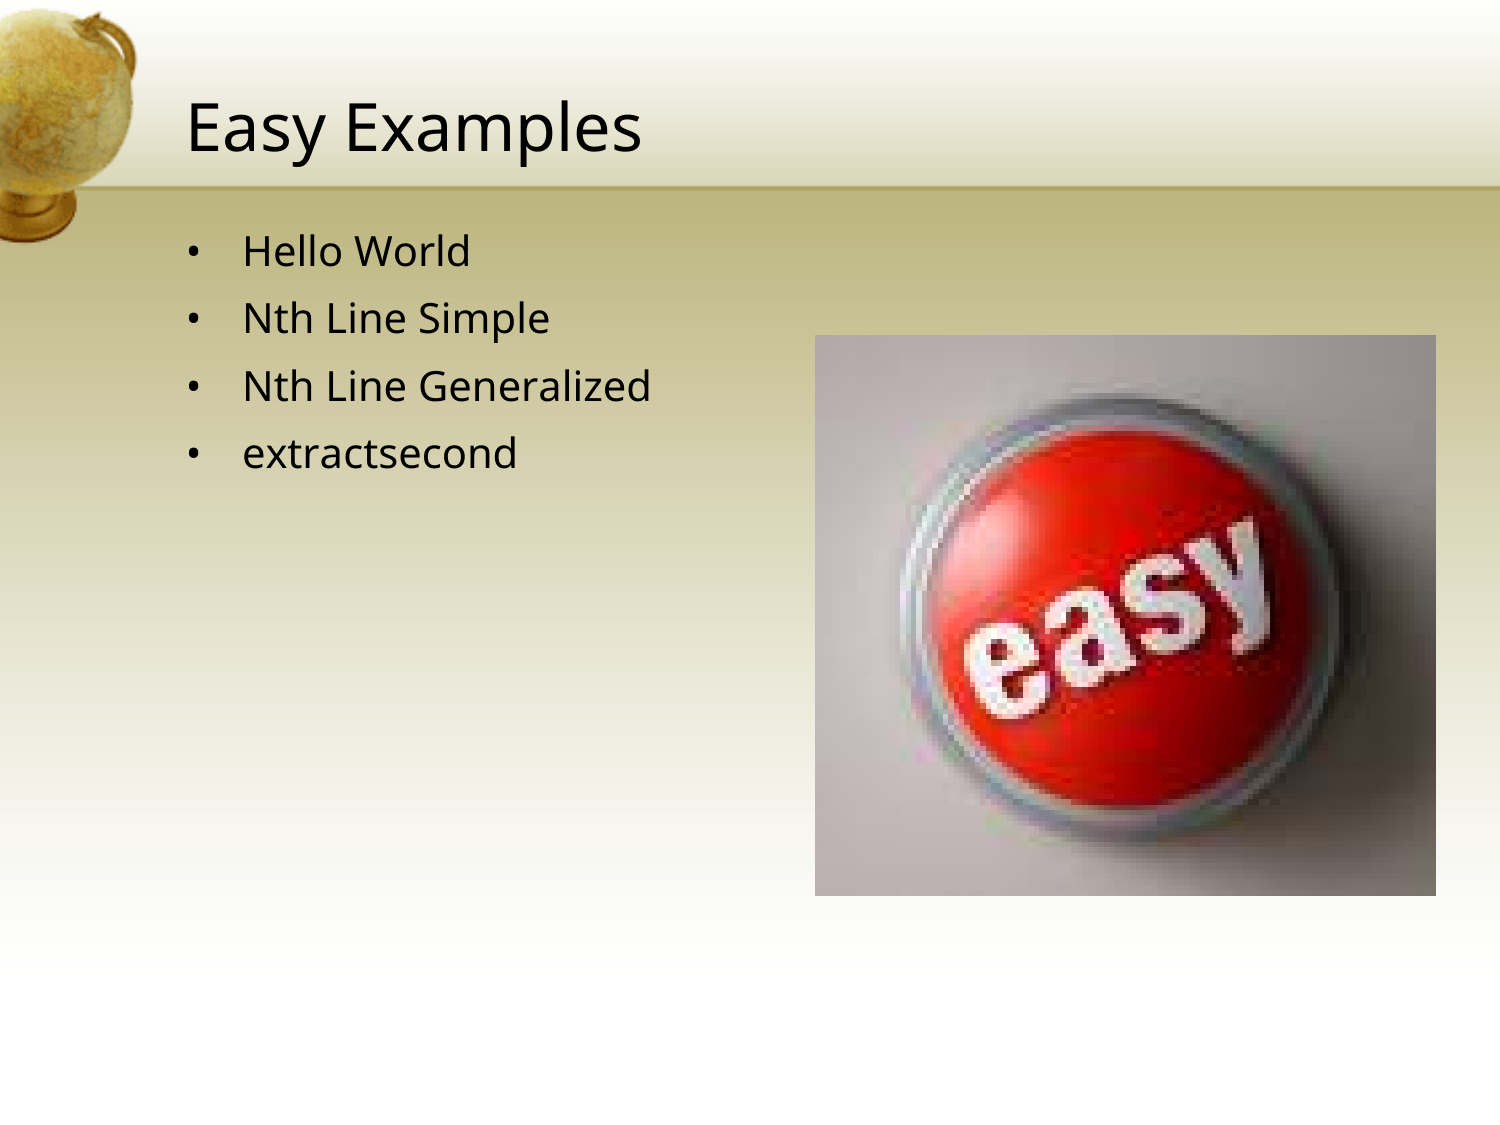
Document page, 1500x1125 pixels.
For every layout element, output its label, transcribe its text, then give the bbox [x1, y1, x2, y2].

picture [0, 0, 1500, 1125]
list Hello World Nth Line Simple Nth Line Generalized extractsecond [171, 214, 791, 1018]
title Easy Examples [171, 36, 1436, 179]
